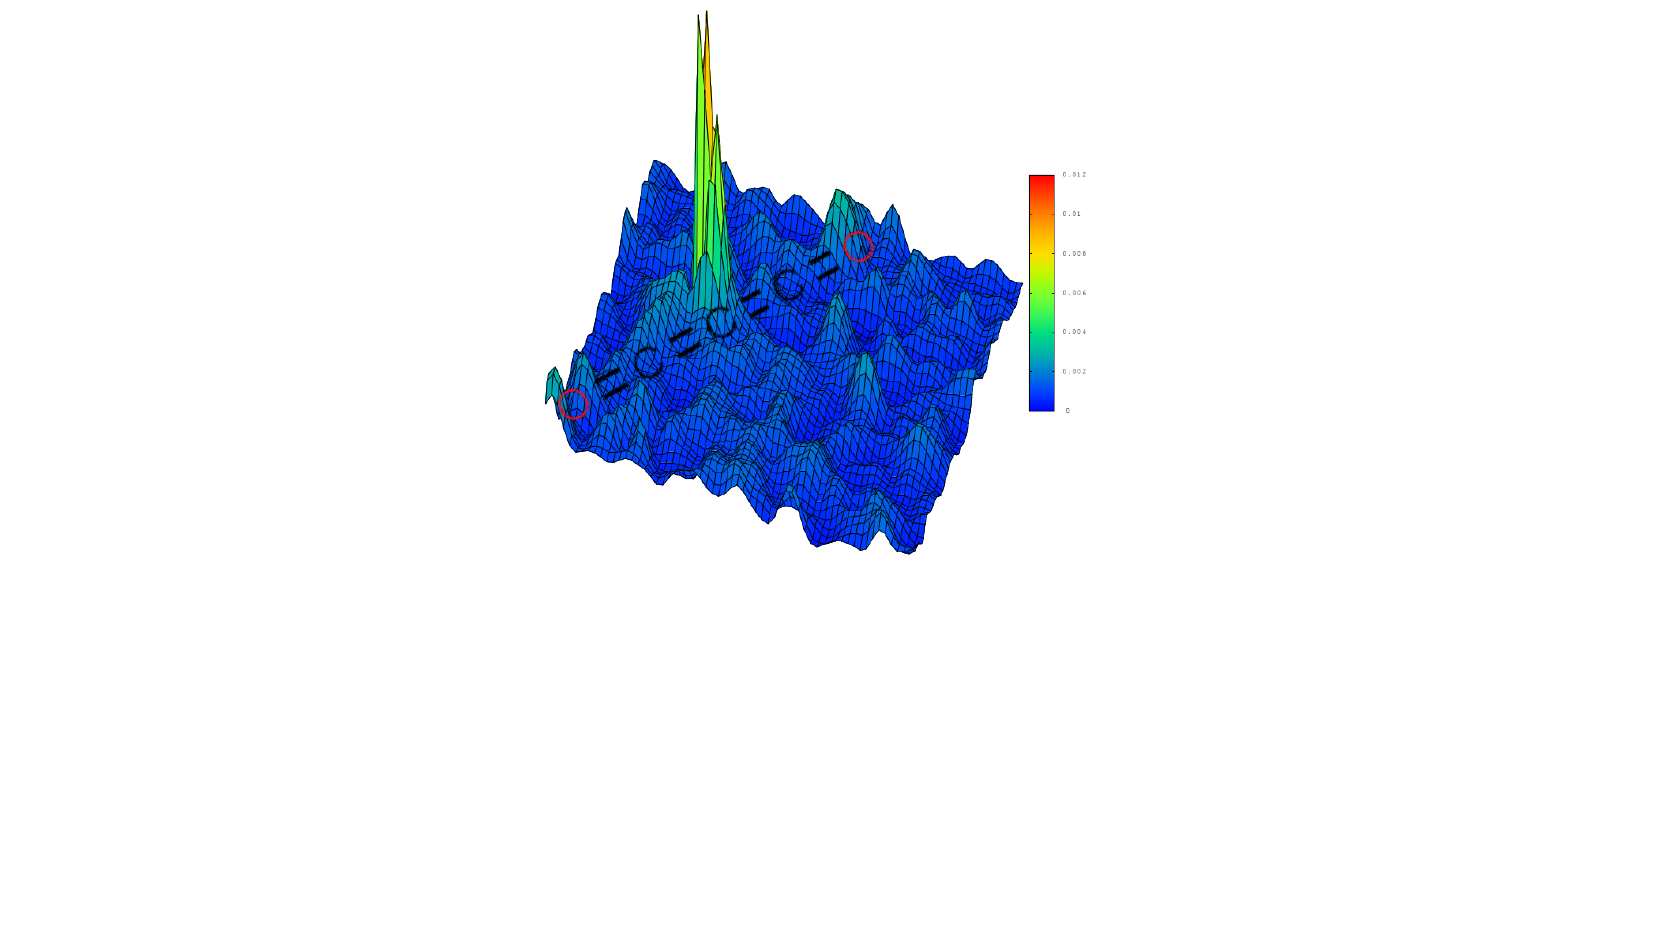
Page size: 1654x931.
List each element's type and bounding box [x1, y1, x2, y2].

picture [450, 0, 1096, 591]
